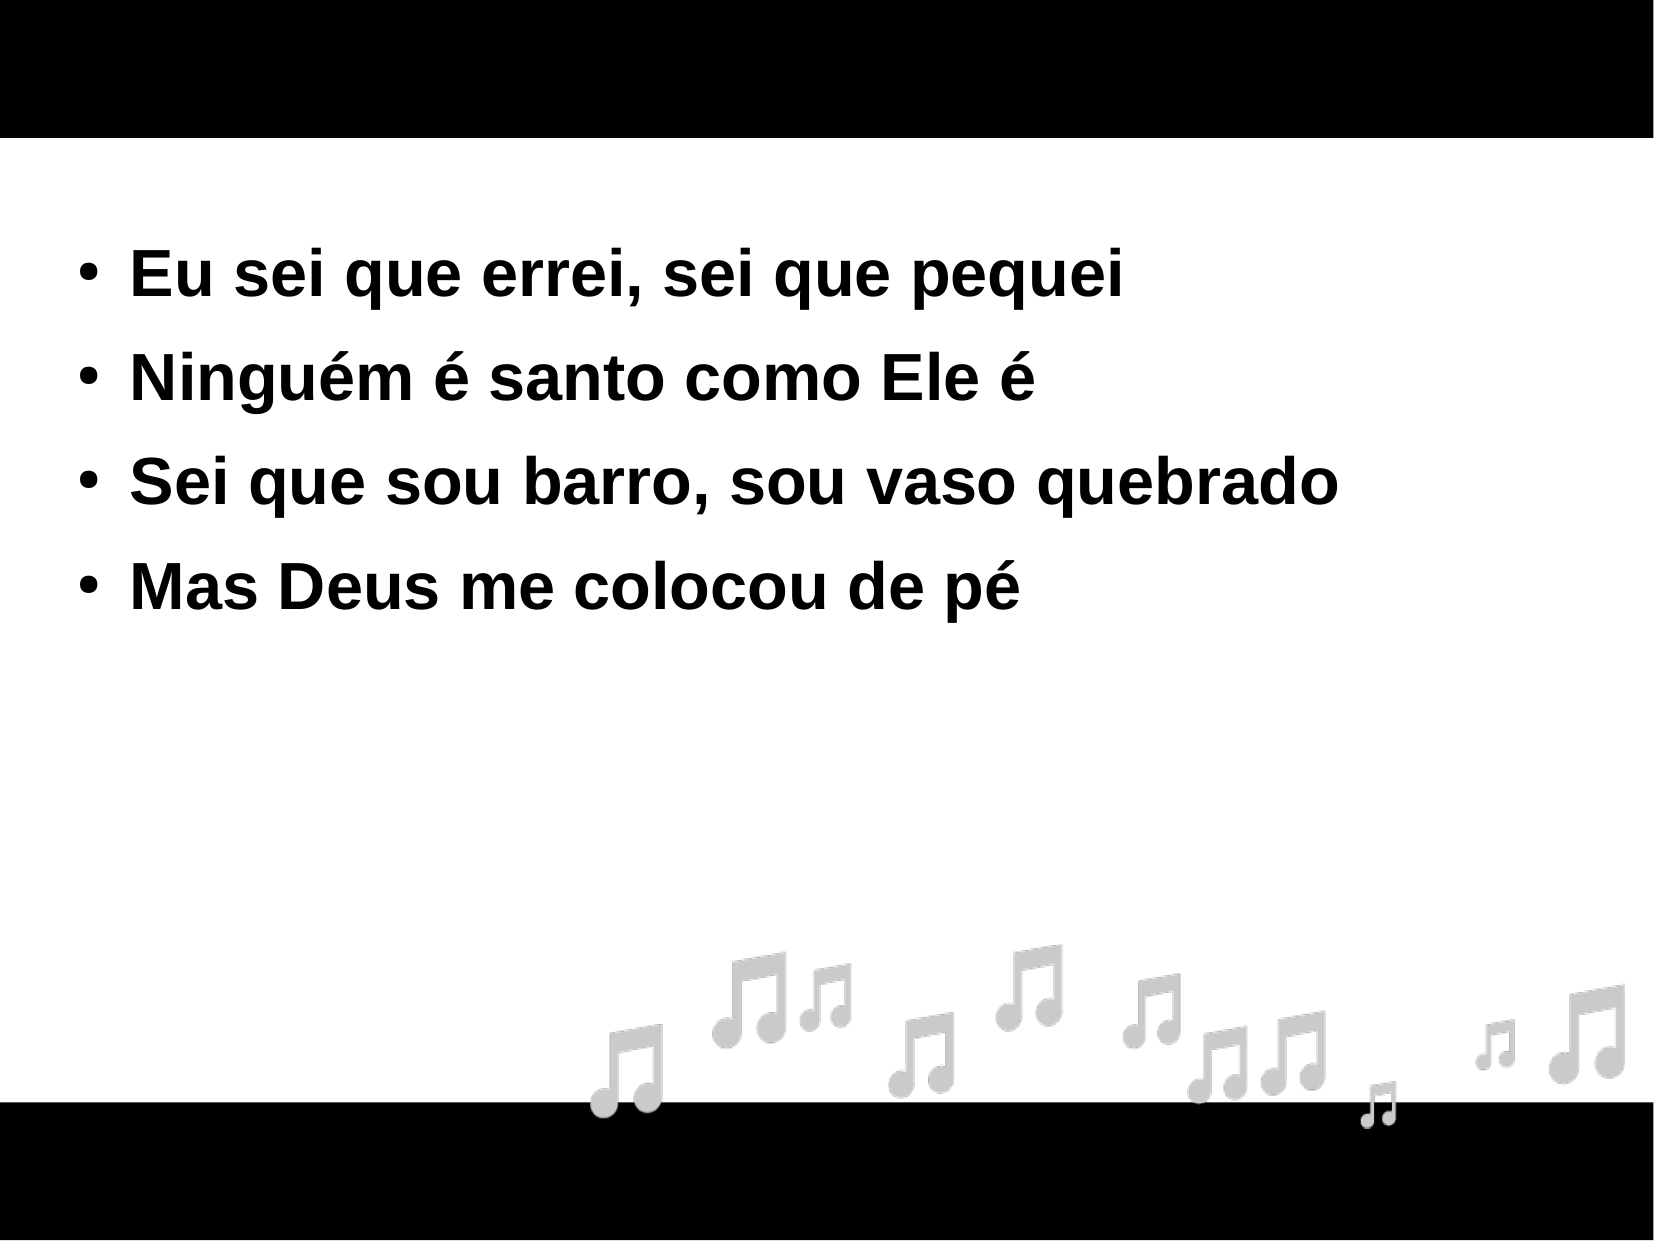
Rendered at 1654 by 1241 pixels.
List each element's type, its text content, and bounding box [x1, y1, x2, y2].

list Eu sei que errei, sei que pequei Ninguém é santo como Ele é Sei que sou barro, sou vaso quebrado Mas Deus me colocou de pé [59, 236, 1595, 1024]
